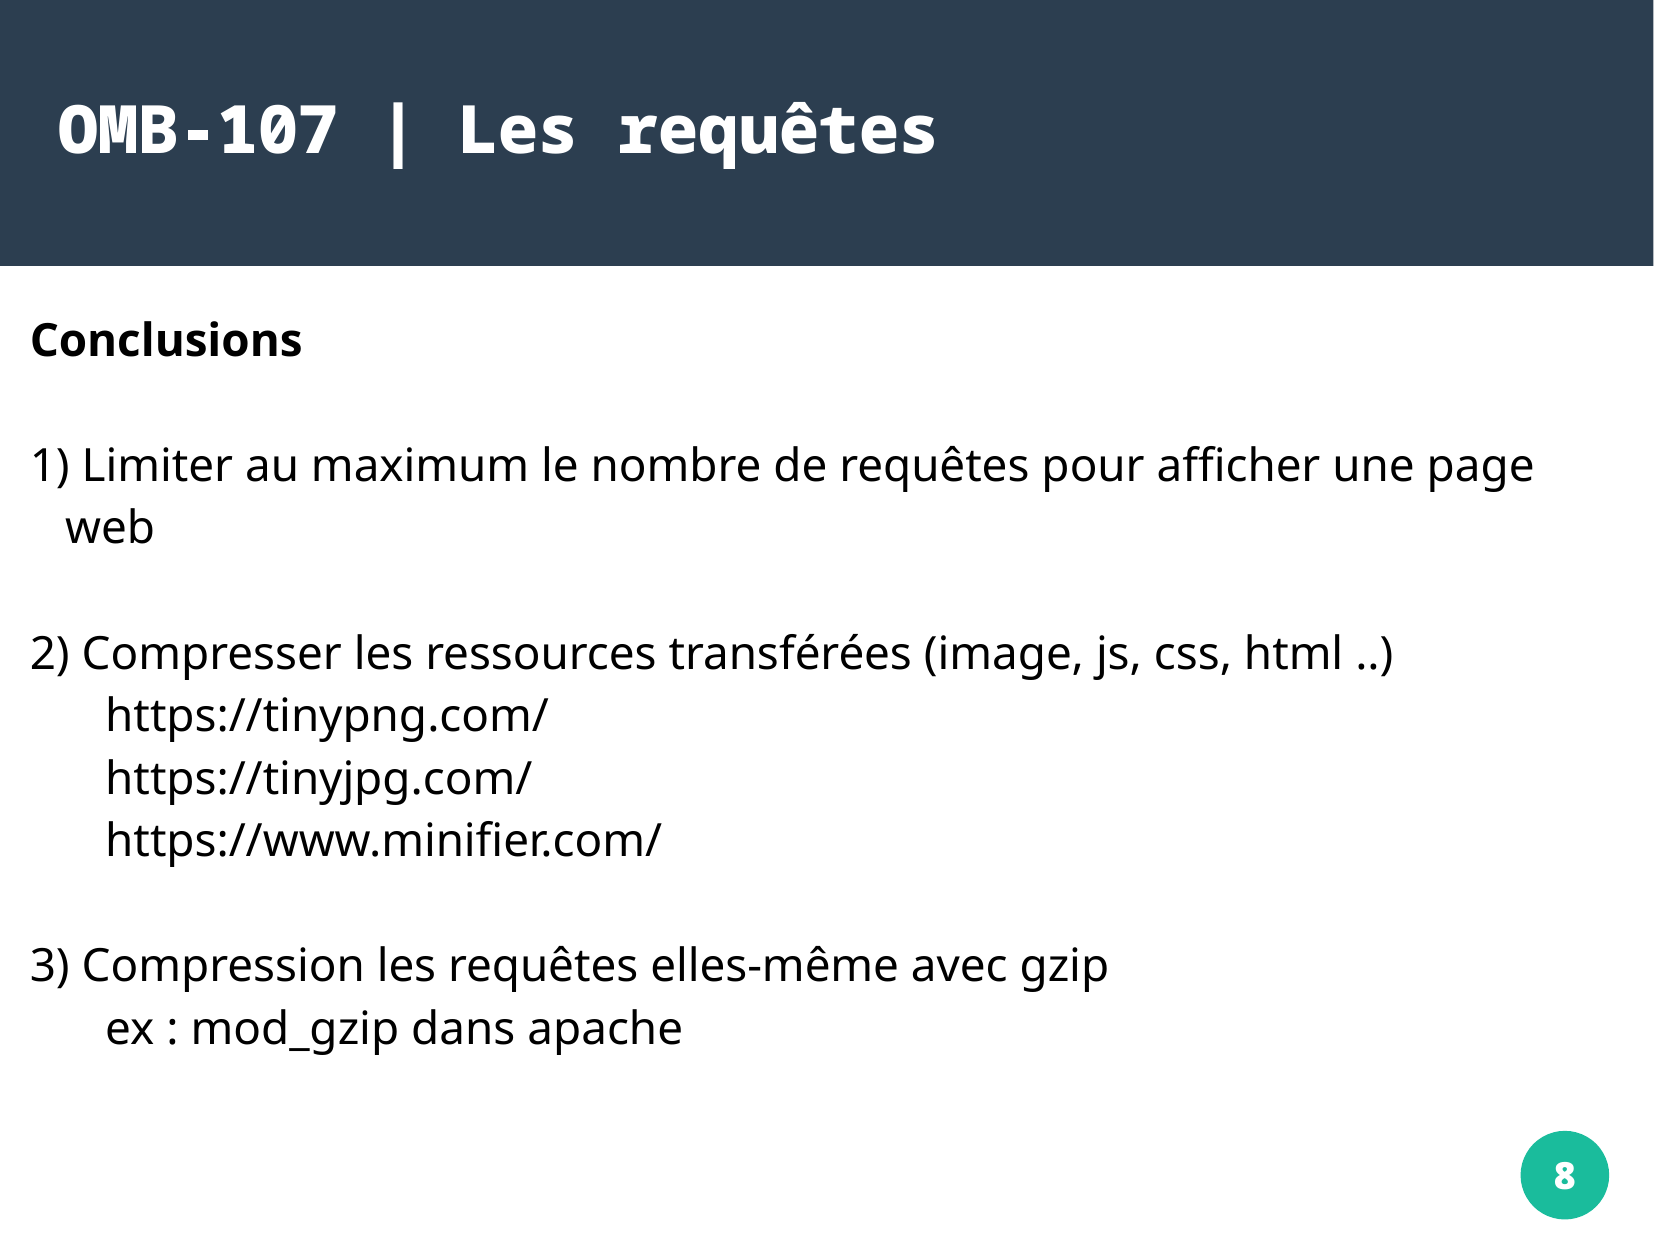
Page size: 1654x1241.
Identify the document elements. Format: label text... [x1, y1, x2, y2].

text_box Conclusions Limiter au maximum le nombre de requêtes pour afficher une page web Compresser les ressources transférées (image, js, css, html ..) https://tinypng.com/ https://tinyjpg.com/ https://www.minifier.com/ Compression les requêtes elles-même avec gzip ex : mod_gzip dans apache [15, 300, 1621, 1225]
title OMB-107 | Les requêtes [58, 49, 1595, 207]
